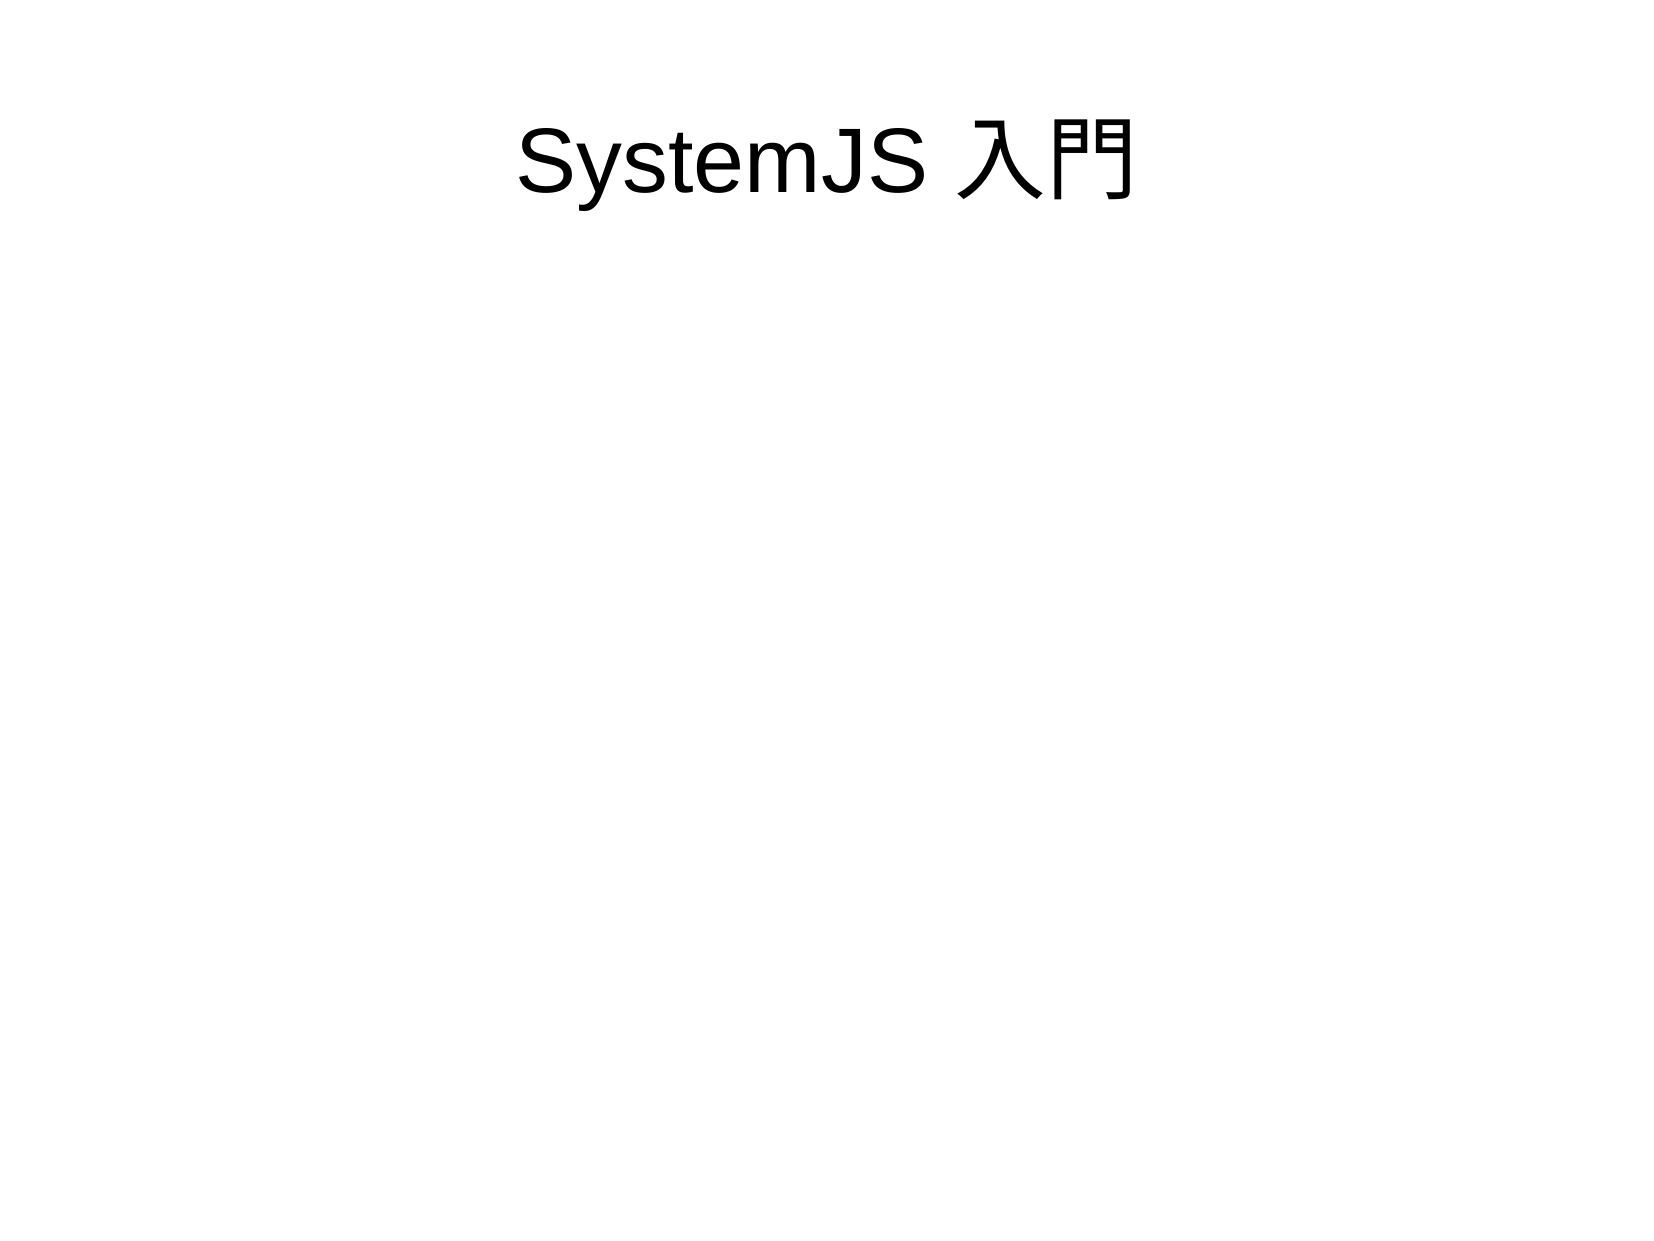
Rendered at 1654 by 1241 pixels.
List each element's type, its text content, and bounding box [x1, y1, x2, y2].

title SystemJS 入門 [82, 49, 1571, 257]
